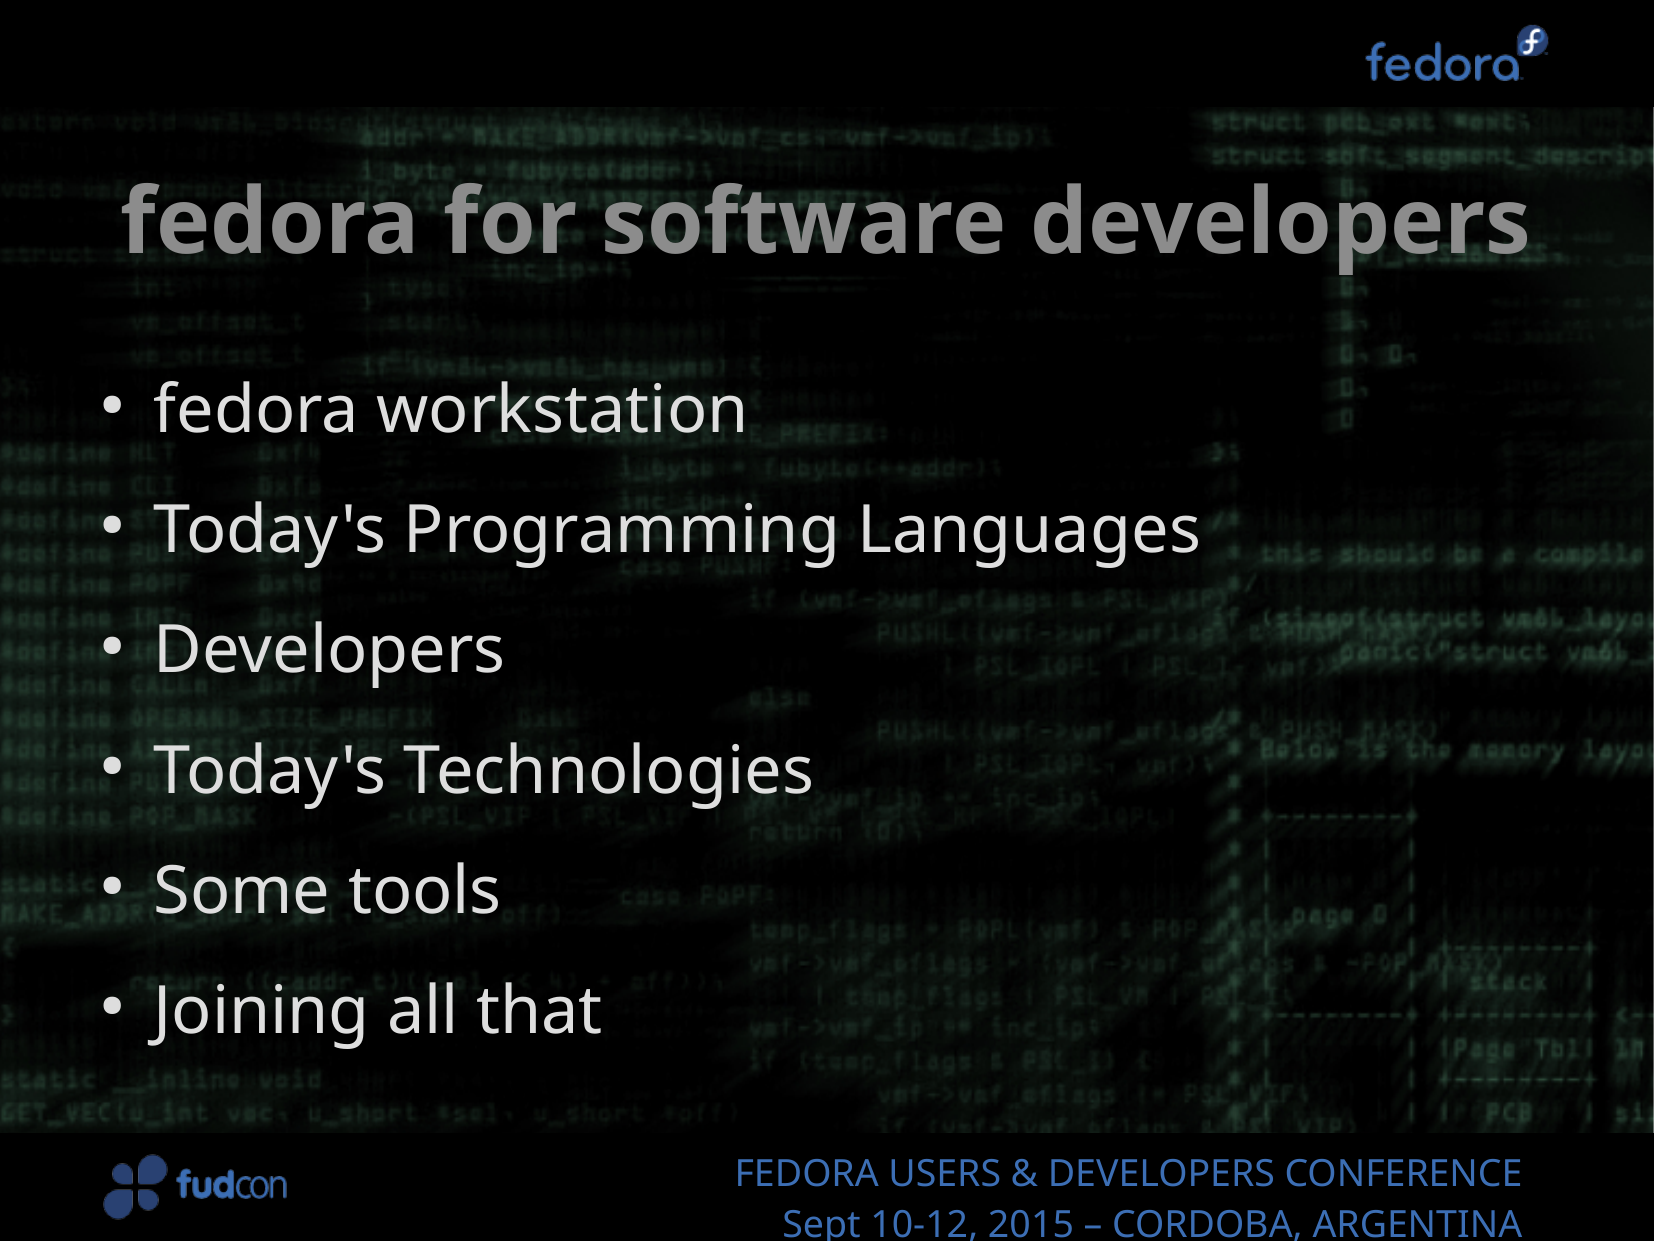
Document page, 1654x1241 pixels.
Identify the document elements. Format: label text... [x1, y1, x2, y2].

picture [0, 0, 1654, 1241]
title fedora for software developers [82, 114, 1571, 322]
list fedora workstation Today's Programming Languages Developers Today's Technologies Some tools Joining all that [82, 361, 1571, 1081]
